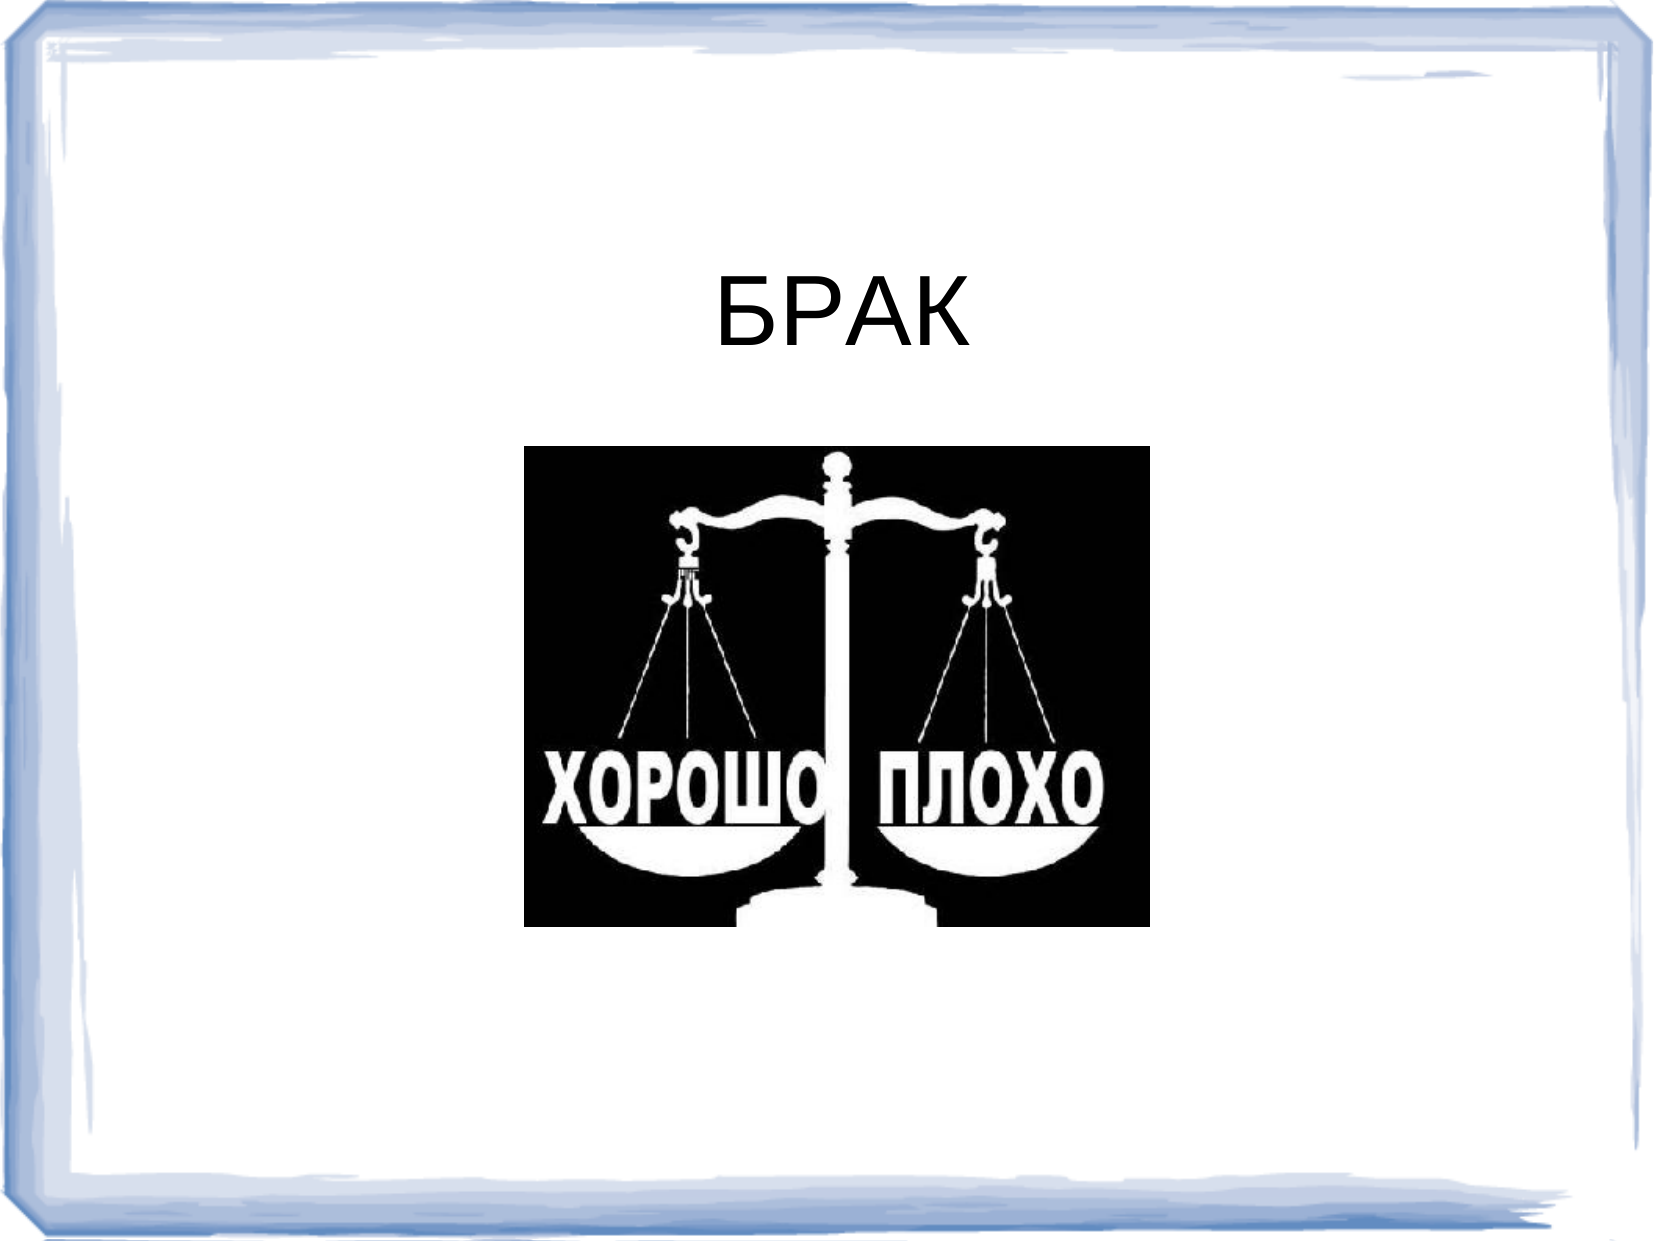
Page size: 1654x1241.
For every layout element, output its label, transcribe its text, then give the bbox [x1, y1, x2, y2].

text_box БРАК [698, 247, 986, 375]
picture [0, 0, 1654, 1241]
